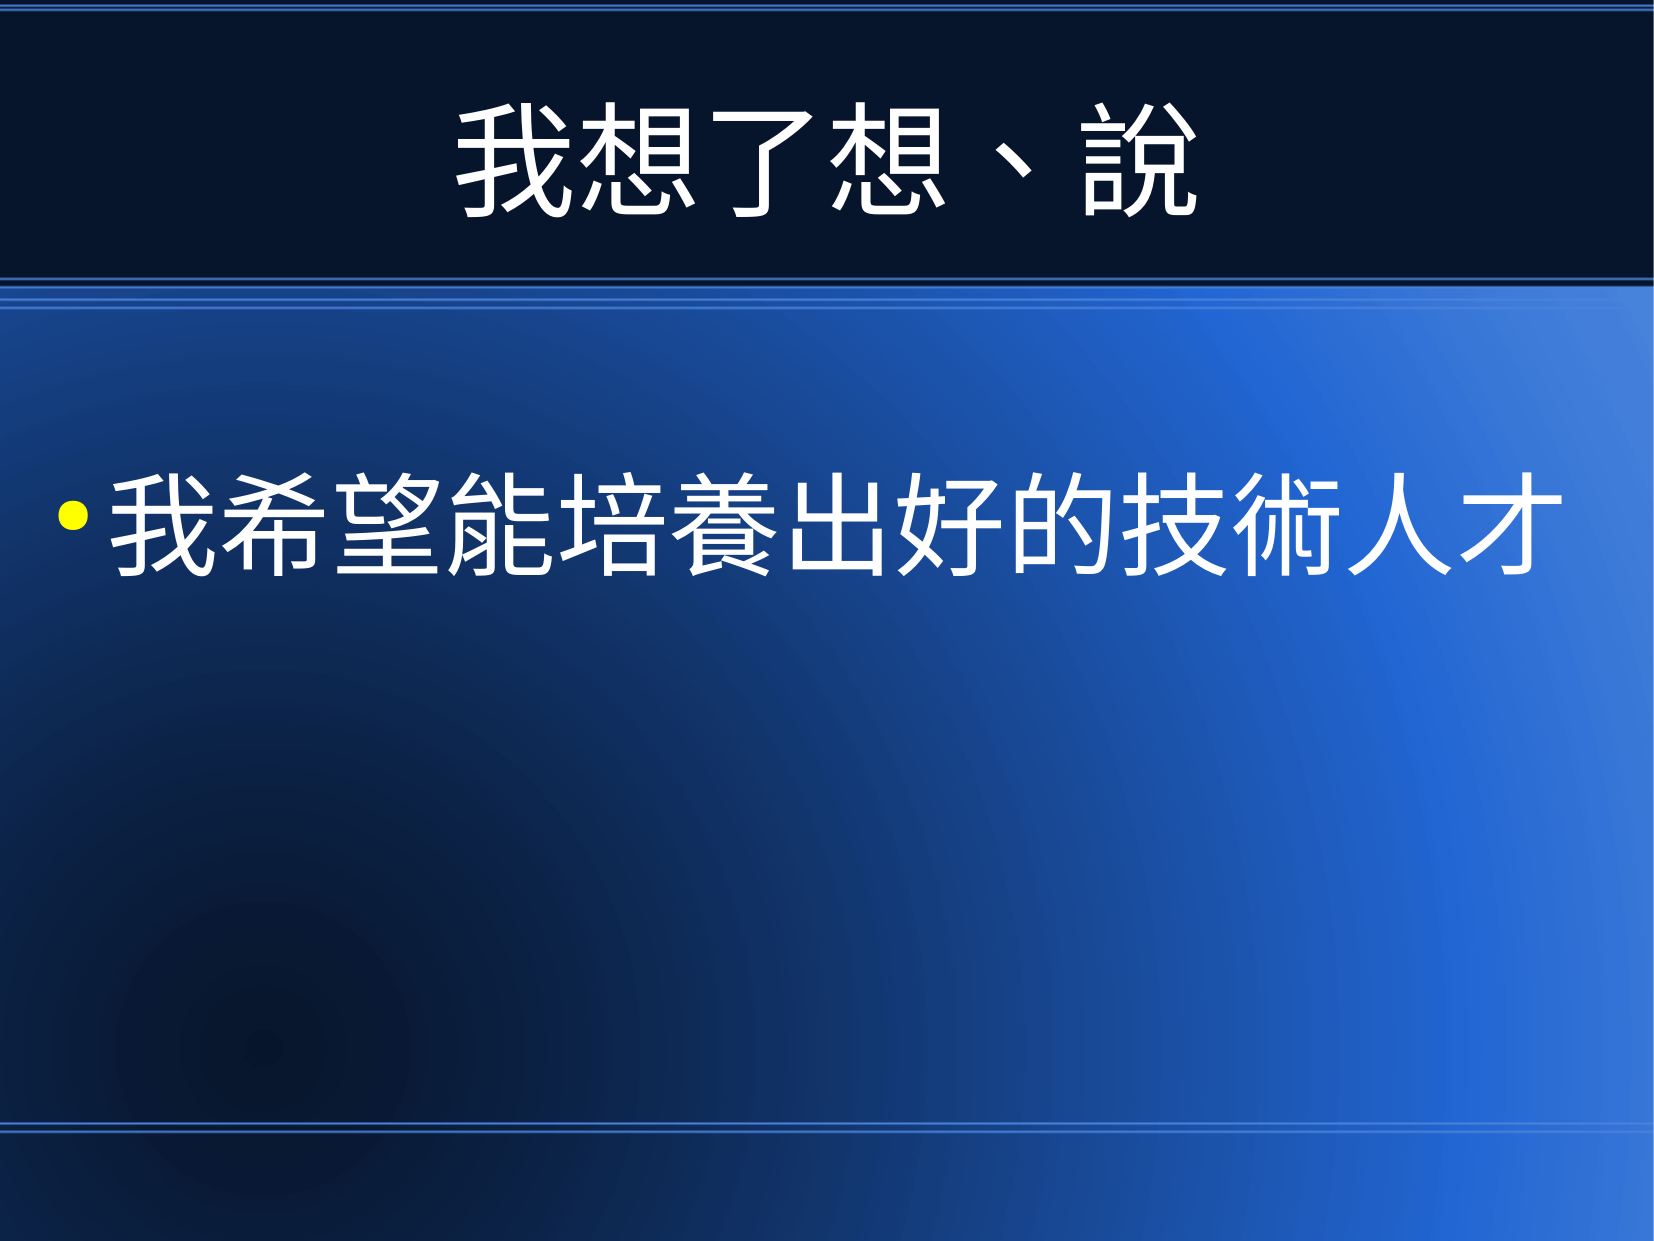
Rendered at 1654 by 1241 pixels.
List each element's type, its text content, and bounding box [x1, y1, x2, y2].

picture [0, 0, 1654, 1241]
title 我想了想、說 [82, 49, 1571, 257]
list 我希望能培養出好的技術人才 [35, 355, 1642, 1241]
